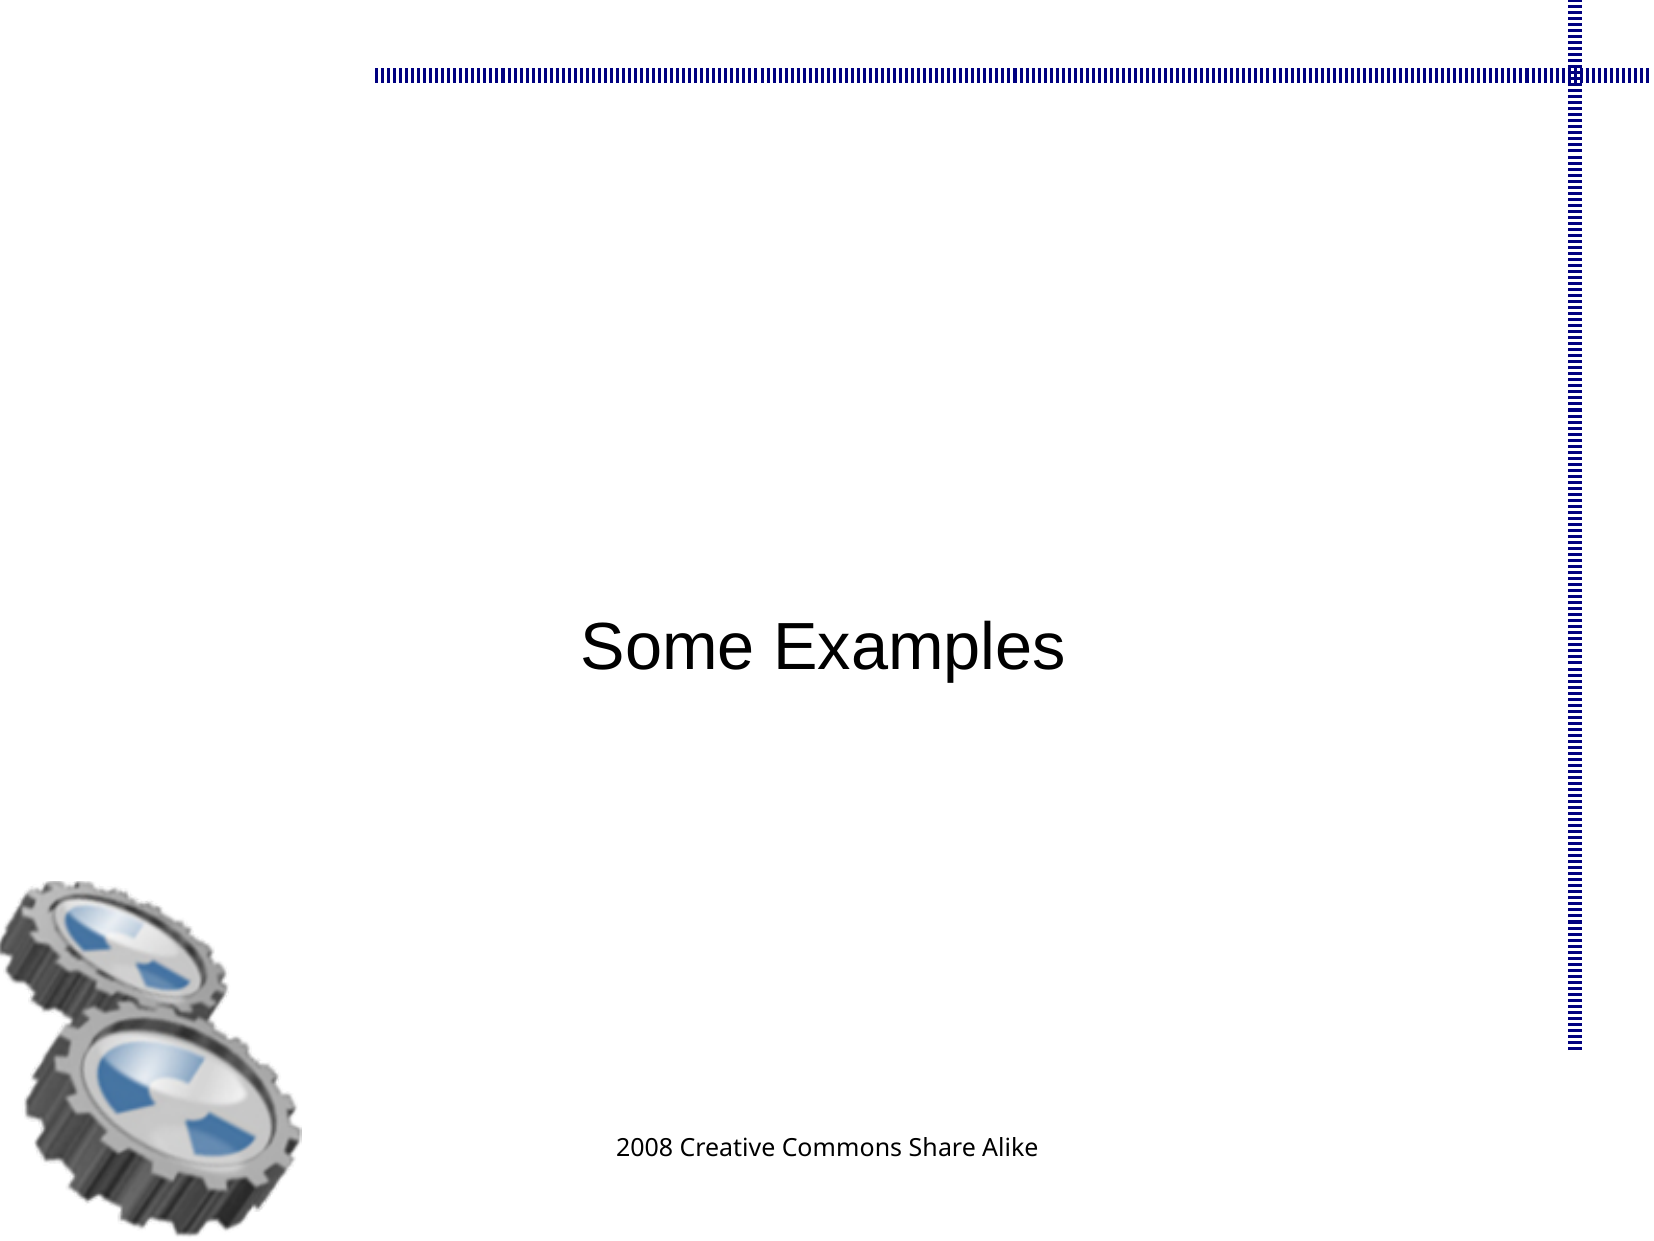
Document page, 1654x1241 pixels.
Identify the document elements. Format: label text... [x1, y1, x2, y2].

picture [0, 881, 302, 1241]
subtitle Some Examples [79, 244, 1568, 1049]
